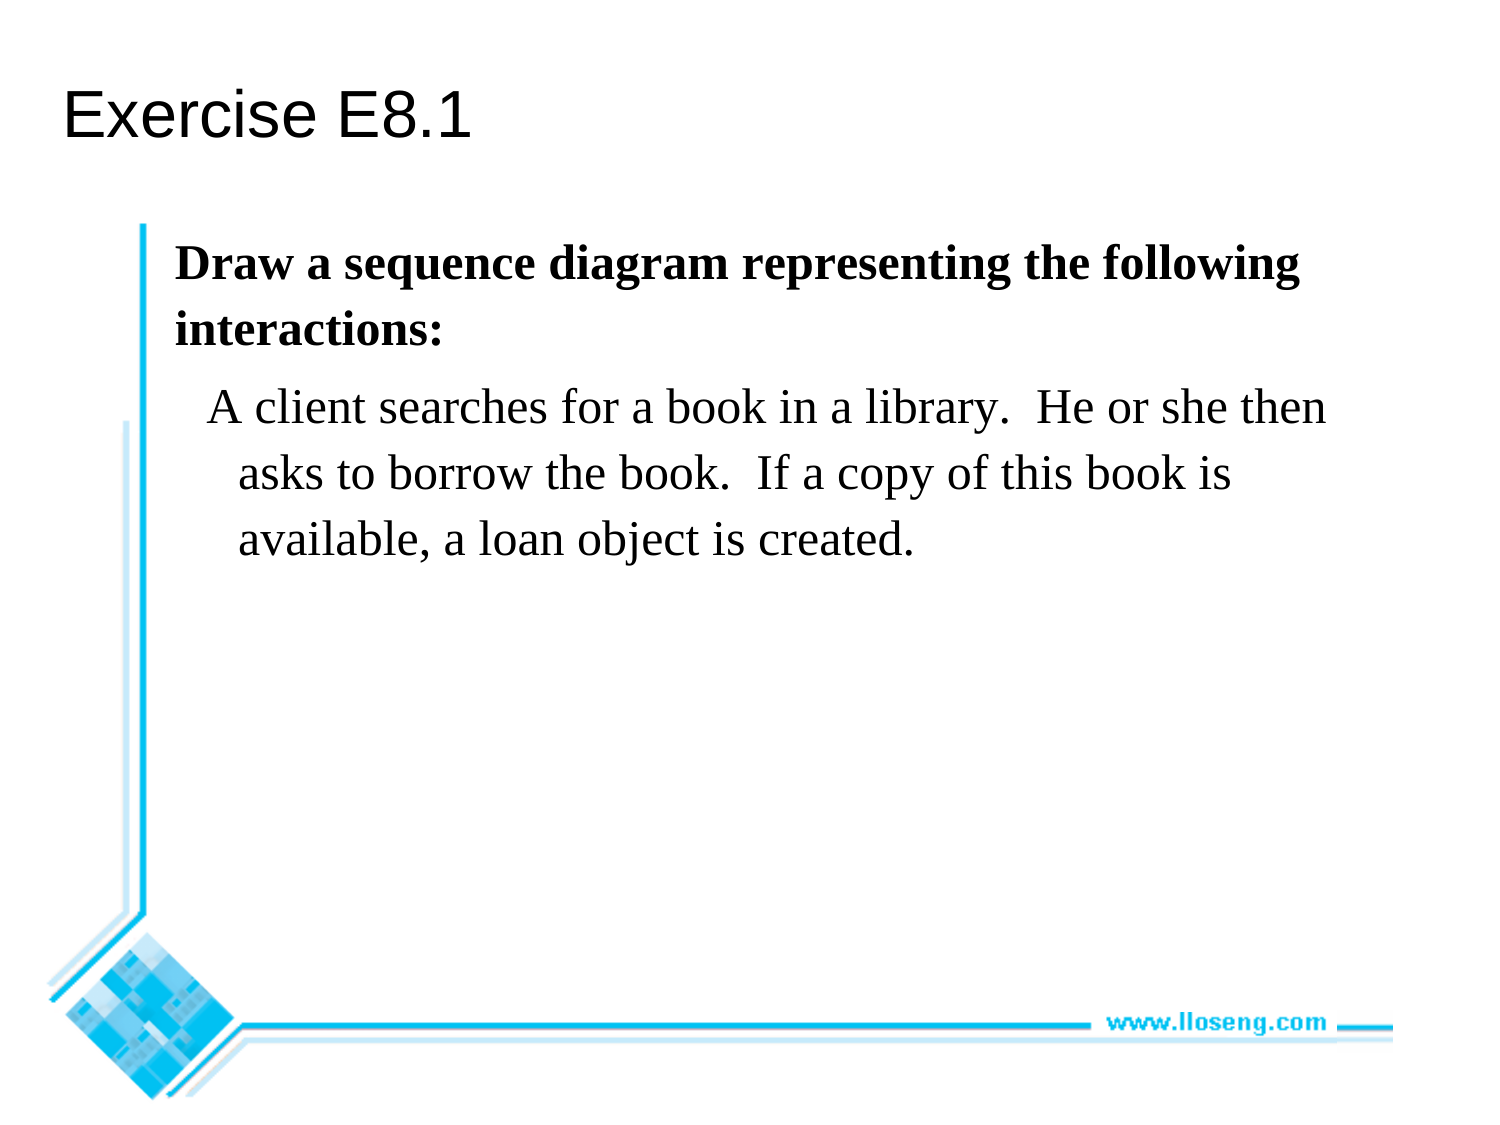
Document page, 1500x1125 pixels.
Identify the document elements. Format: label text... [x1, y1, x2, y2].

picture [35, 212, 1393, 1102]
list Draw a sequence diagram representing the following interactions: A client searches for a book in a library. He or she then asks to borrow the book. If a copy of this book is available, a loan object is created. [174, 224, 1413, 1013]
title Exercise E8.1 [62, 37, 1413, 188]
